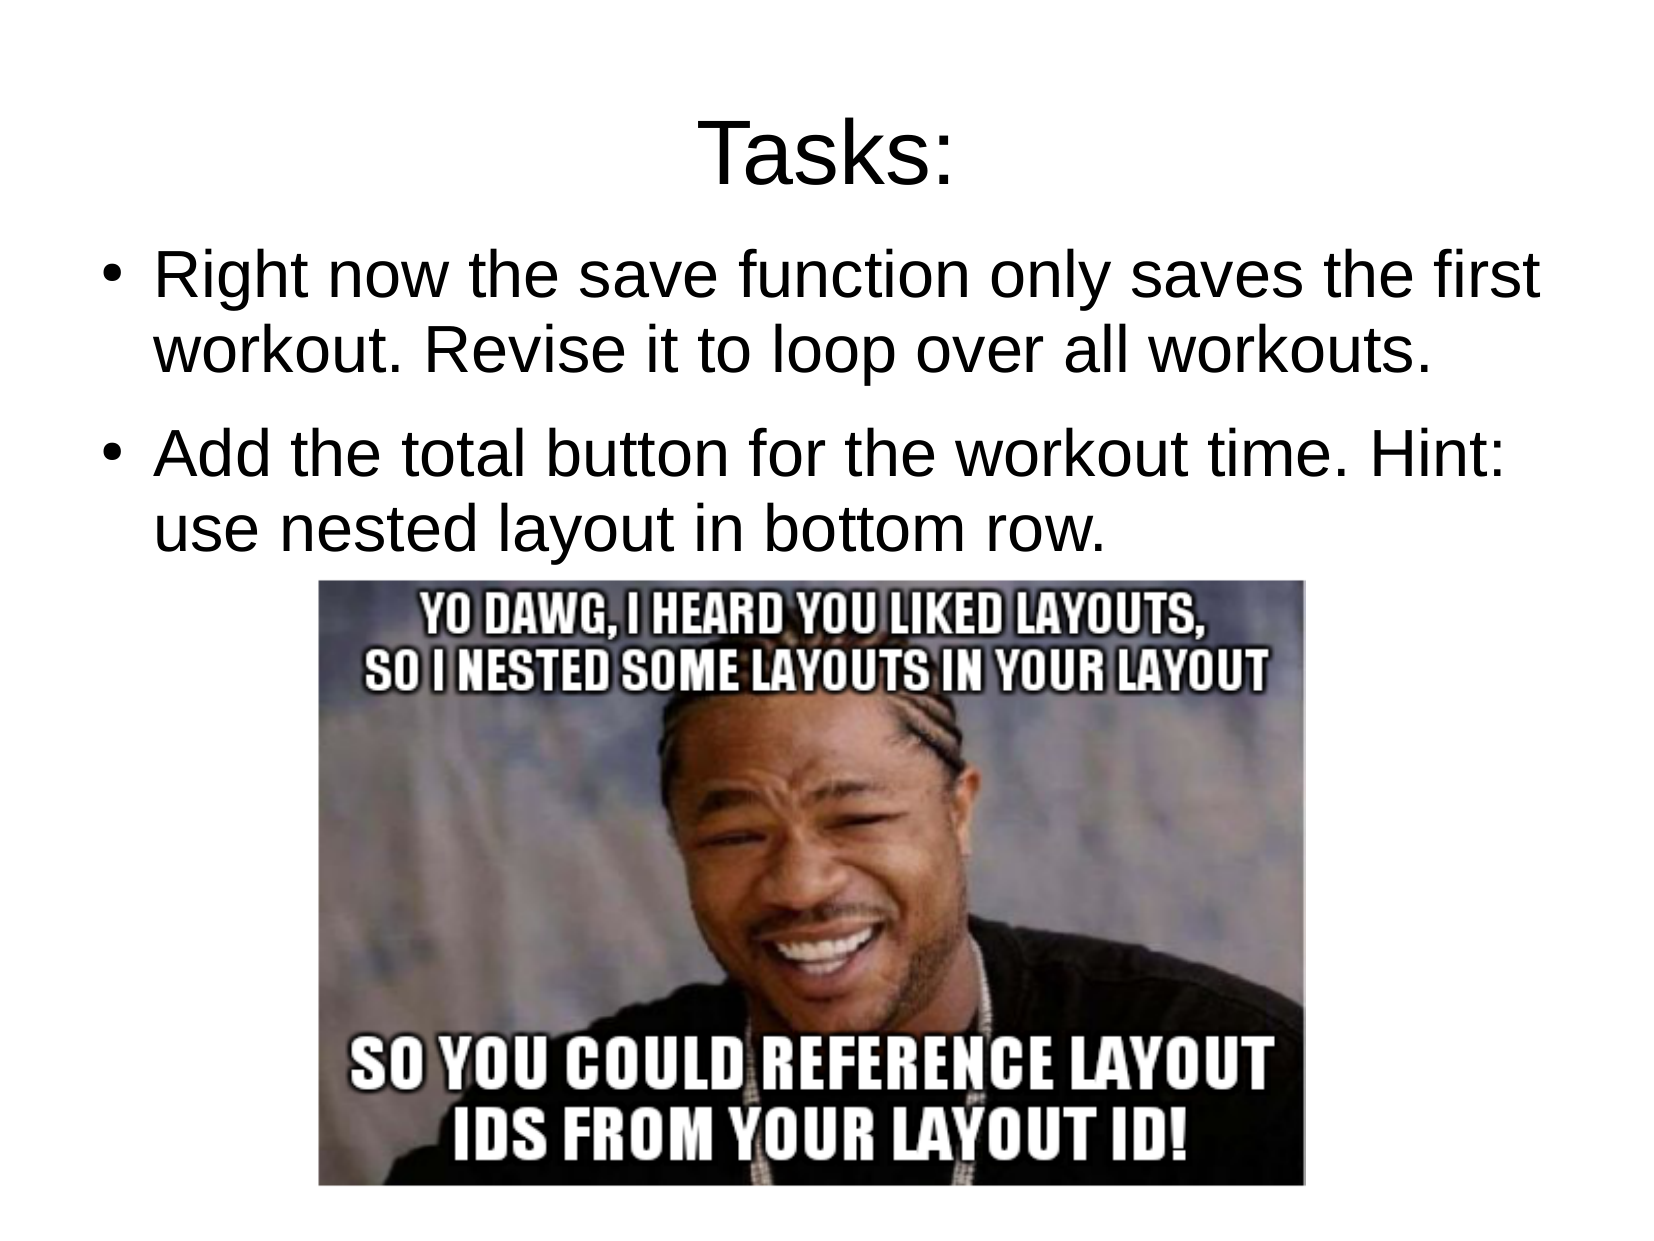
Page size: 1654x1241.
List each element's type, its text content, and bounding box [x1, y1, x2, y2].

picture [315, 575, 1306, 1192]
list Right now the save function only saves the first workout. Revise it to loop over all workouts. Add the total button for the workout time. Hint: use nested layout in bottom row. [82, 237, 1571, 610]
title Tasks: [82, 49, 1571, 237]
